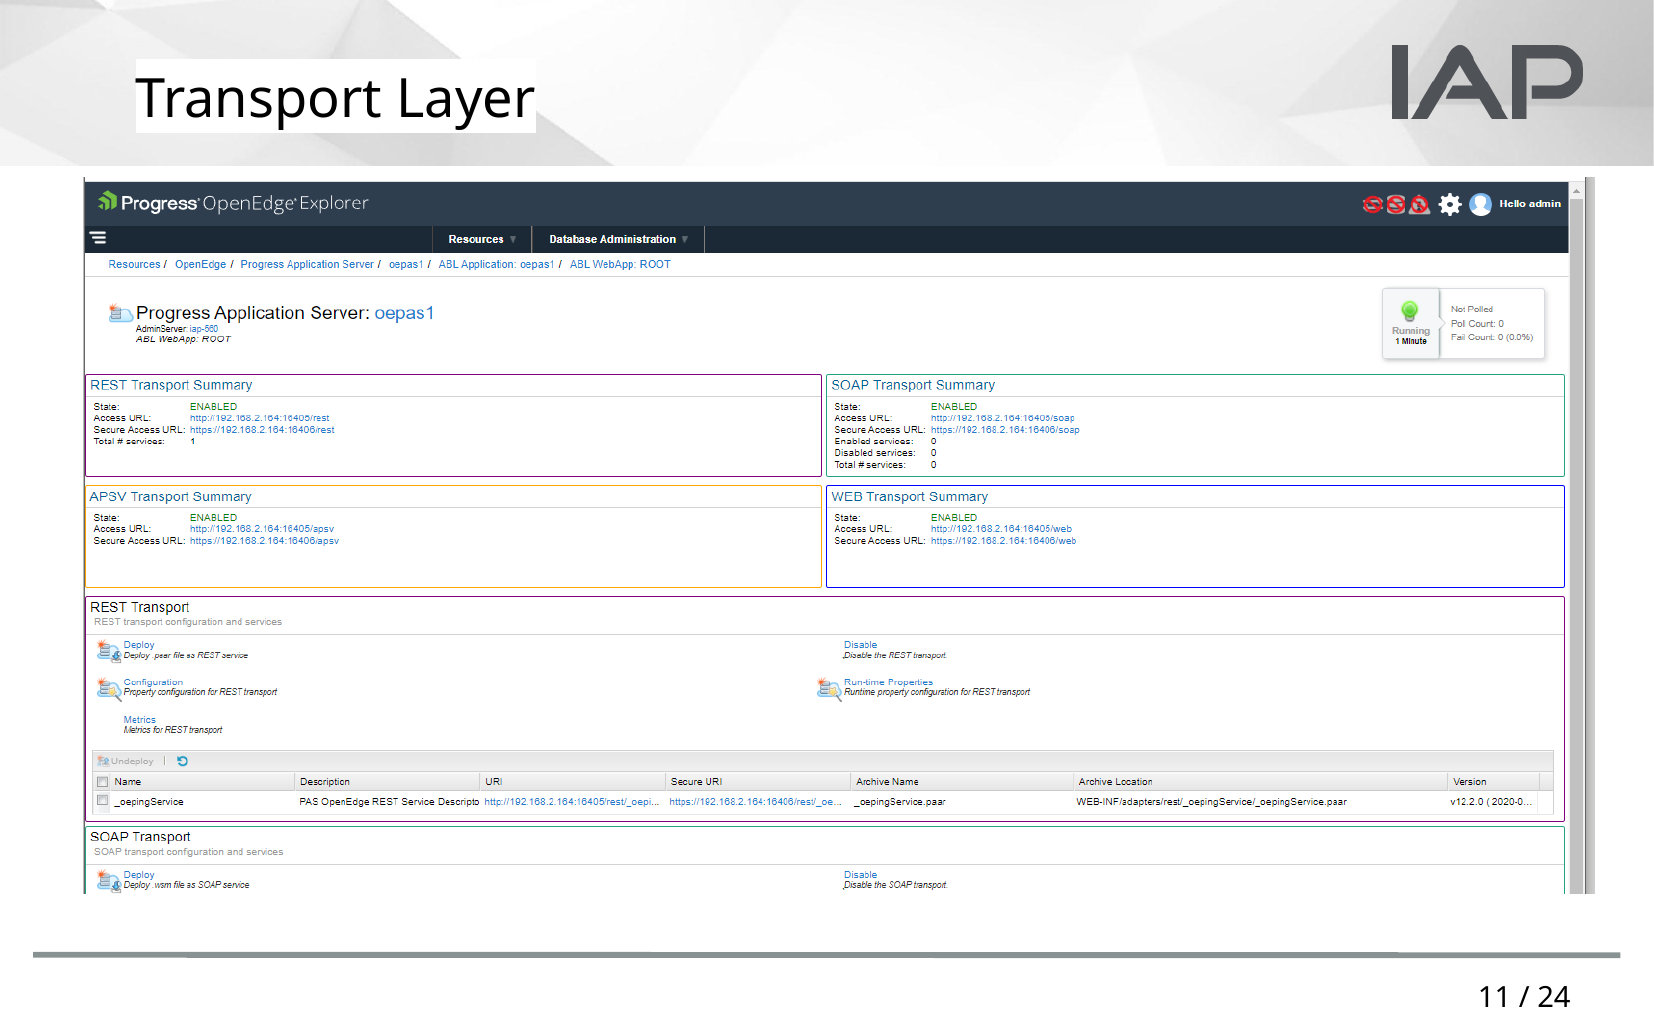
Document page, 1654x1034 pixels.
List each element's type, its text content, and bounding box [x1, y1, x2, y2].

picture [0, 0, 1654, 166]
title Transport Layer [135, 41, 1264, 152]
picture [83, 177, 1595, 894]
